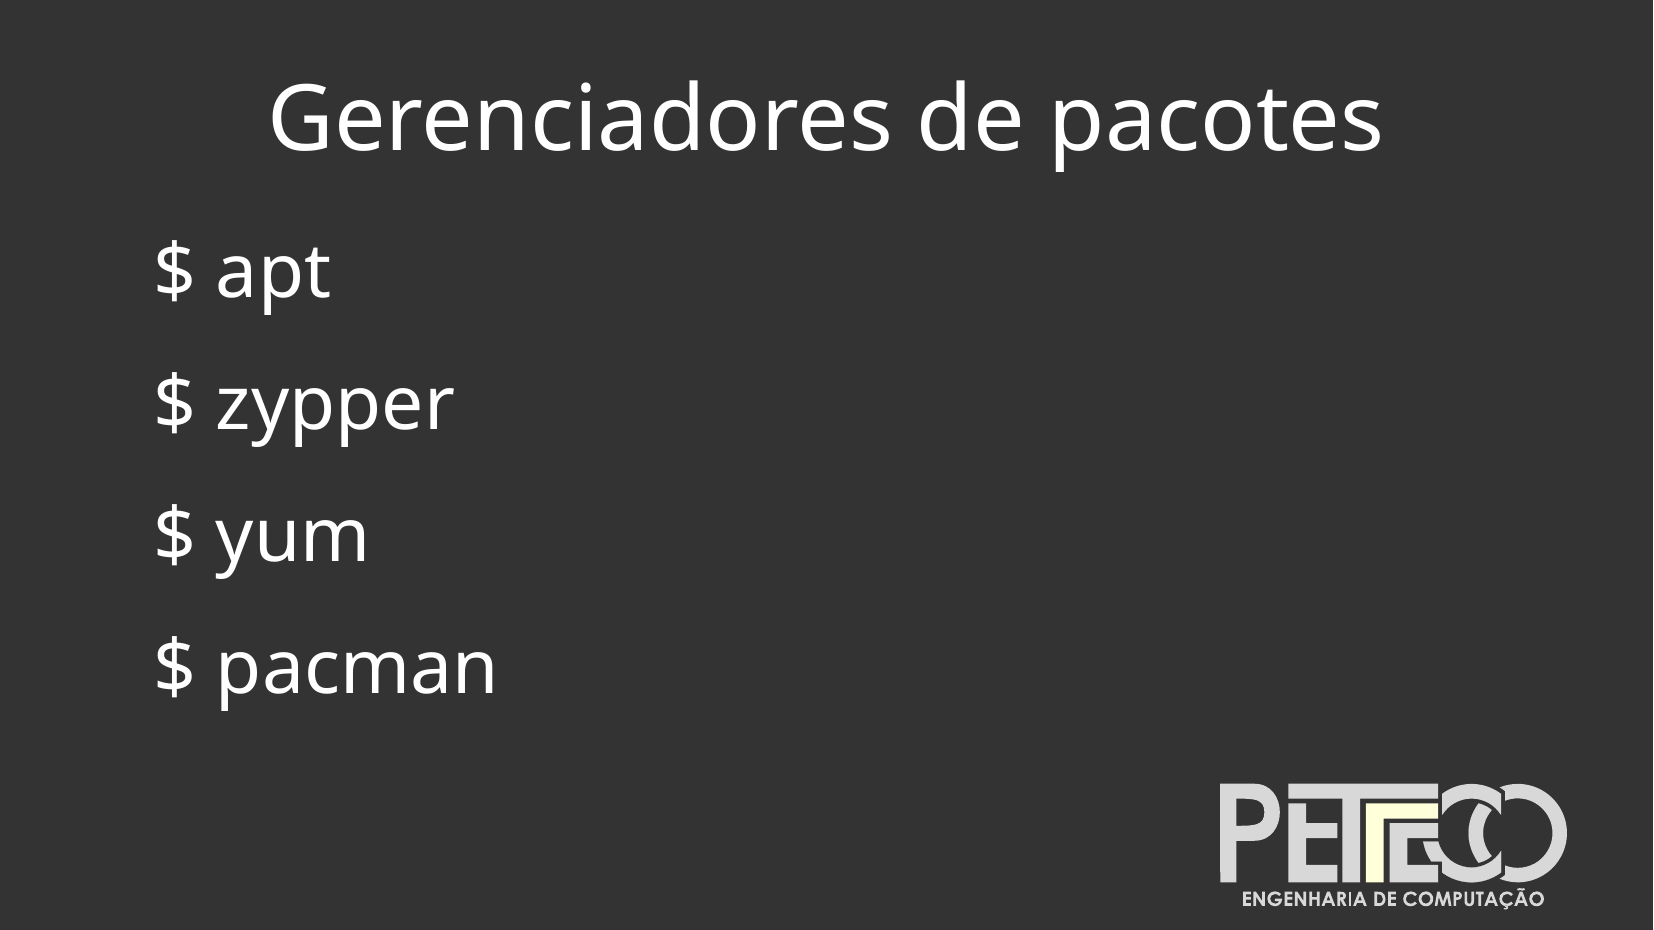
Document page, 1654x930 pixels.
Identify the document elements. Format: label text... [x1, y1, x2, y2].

title Gerenciadores de pacotes [82, 37, 1571, 193]
list $ apt $ zypper $ yum $ pacman [82, 217, 1571, 757]
